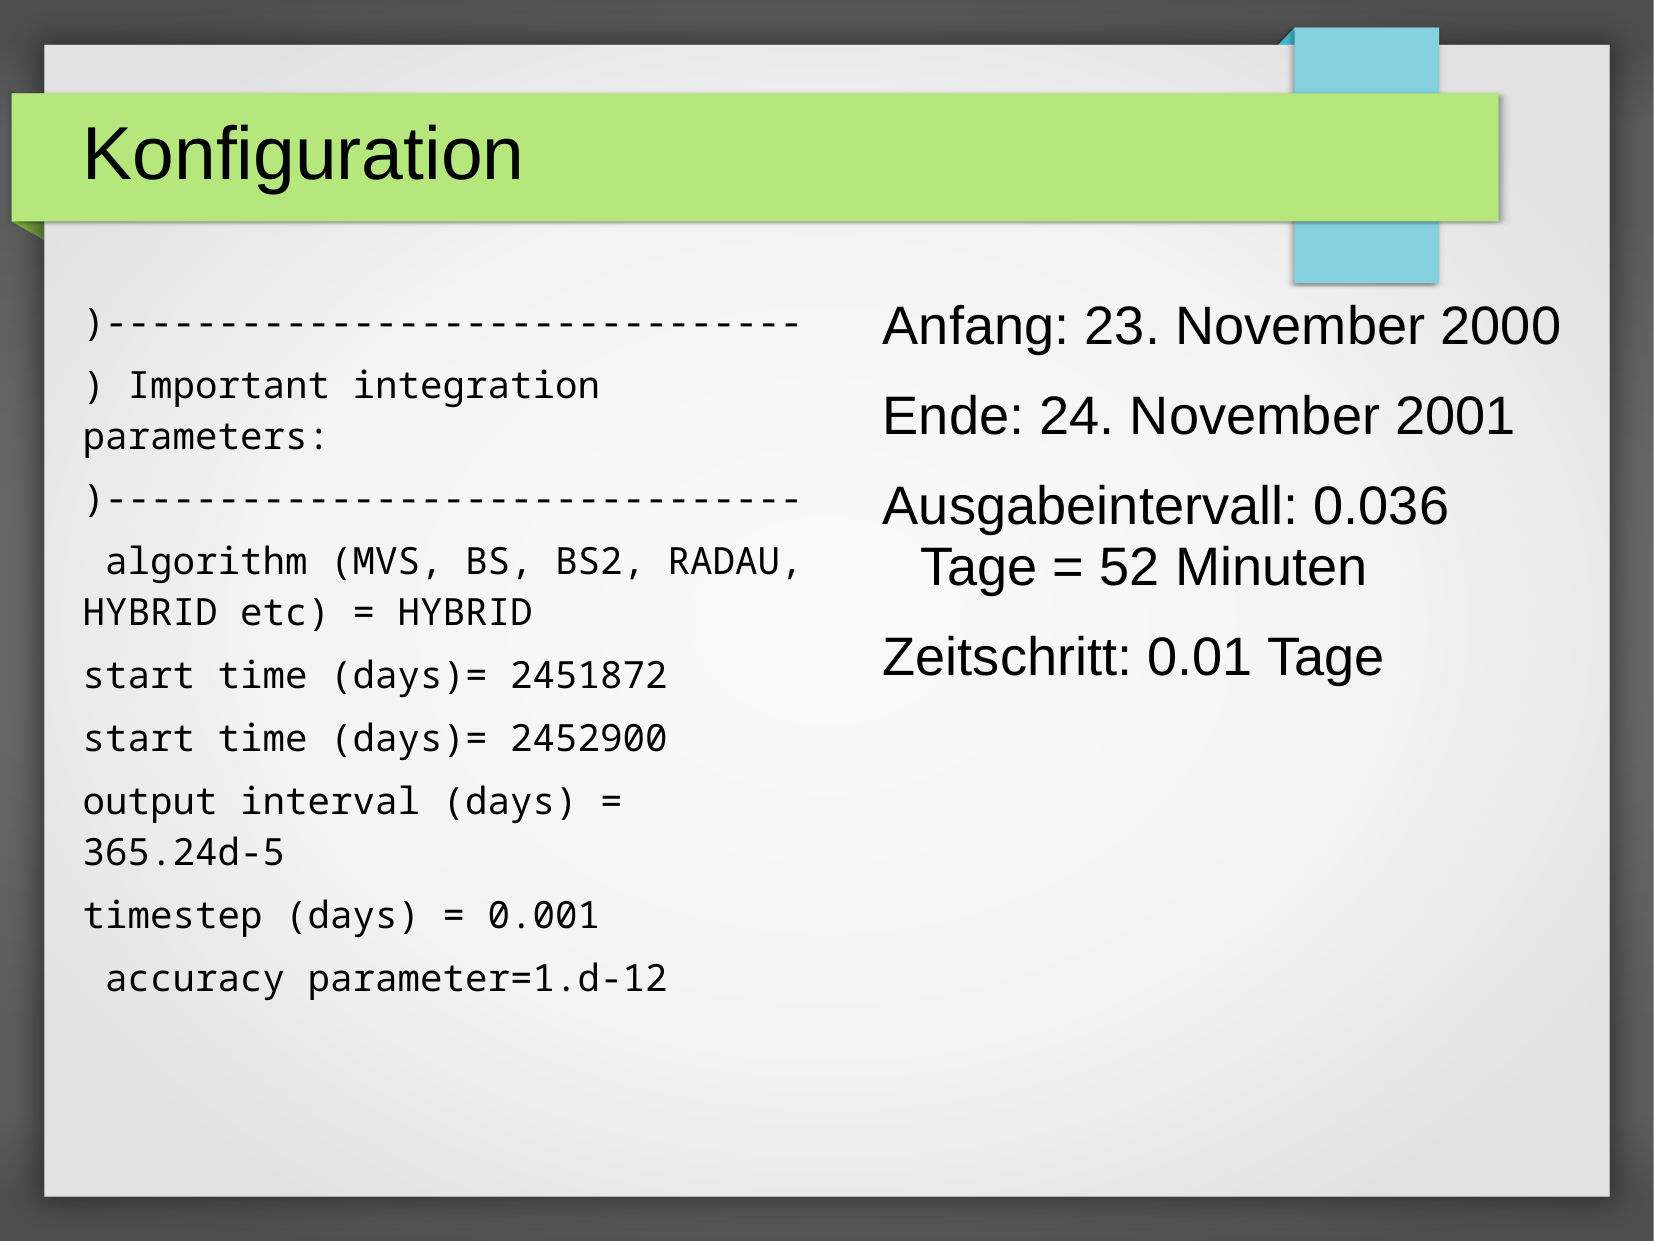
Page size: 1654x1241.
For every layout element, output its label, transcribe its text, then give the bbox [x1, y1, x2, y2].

picture [0, 0, 1654, 1241]
list Anfang: 23. November 2000 Ende: 24. November 2001 Ausgabeintervall: 0.036 Tage = 52 Minuten Zeitschritt: 0.01 Tage [845, 295, 1572, 1015]
title Konfiguration [82, 94, 1264, 213]
list )------------------------------- ) Important integration parameters: )------------------------------- algorithm (MVS, BS, BS2, RADAU, HYBRID etc) = HYBRID start time (days)= 2451872 start time (days)= 2452900 output interval (days) = 365.24d-5 timestep (days) = 0.001 accuracy parameter=1.d-12 [82, 295, 809, 1123]
